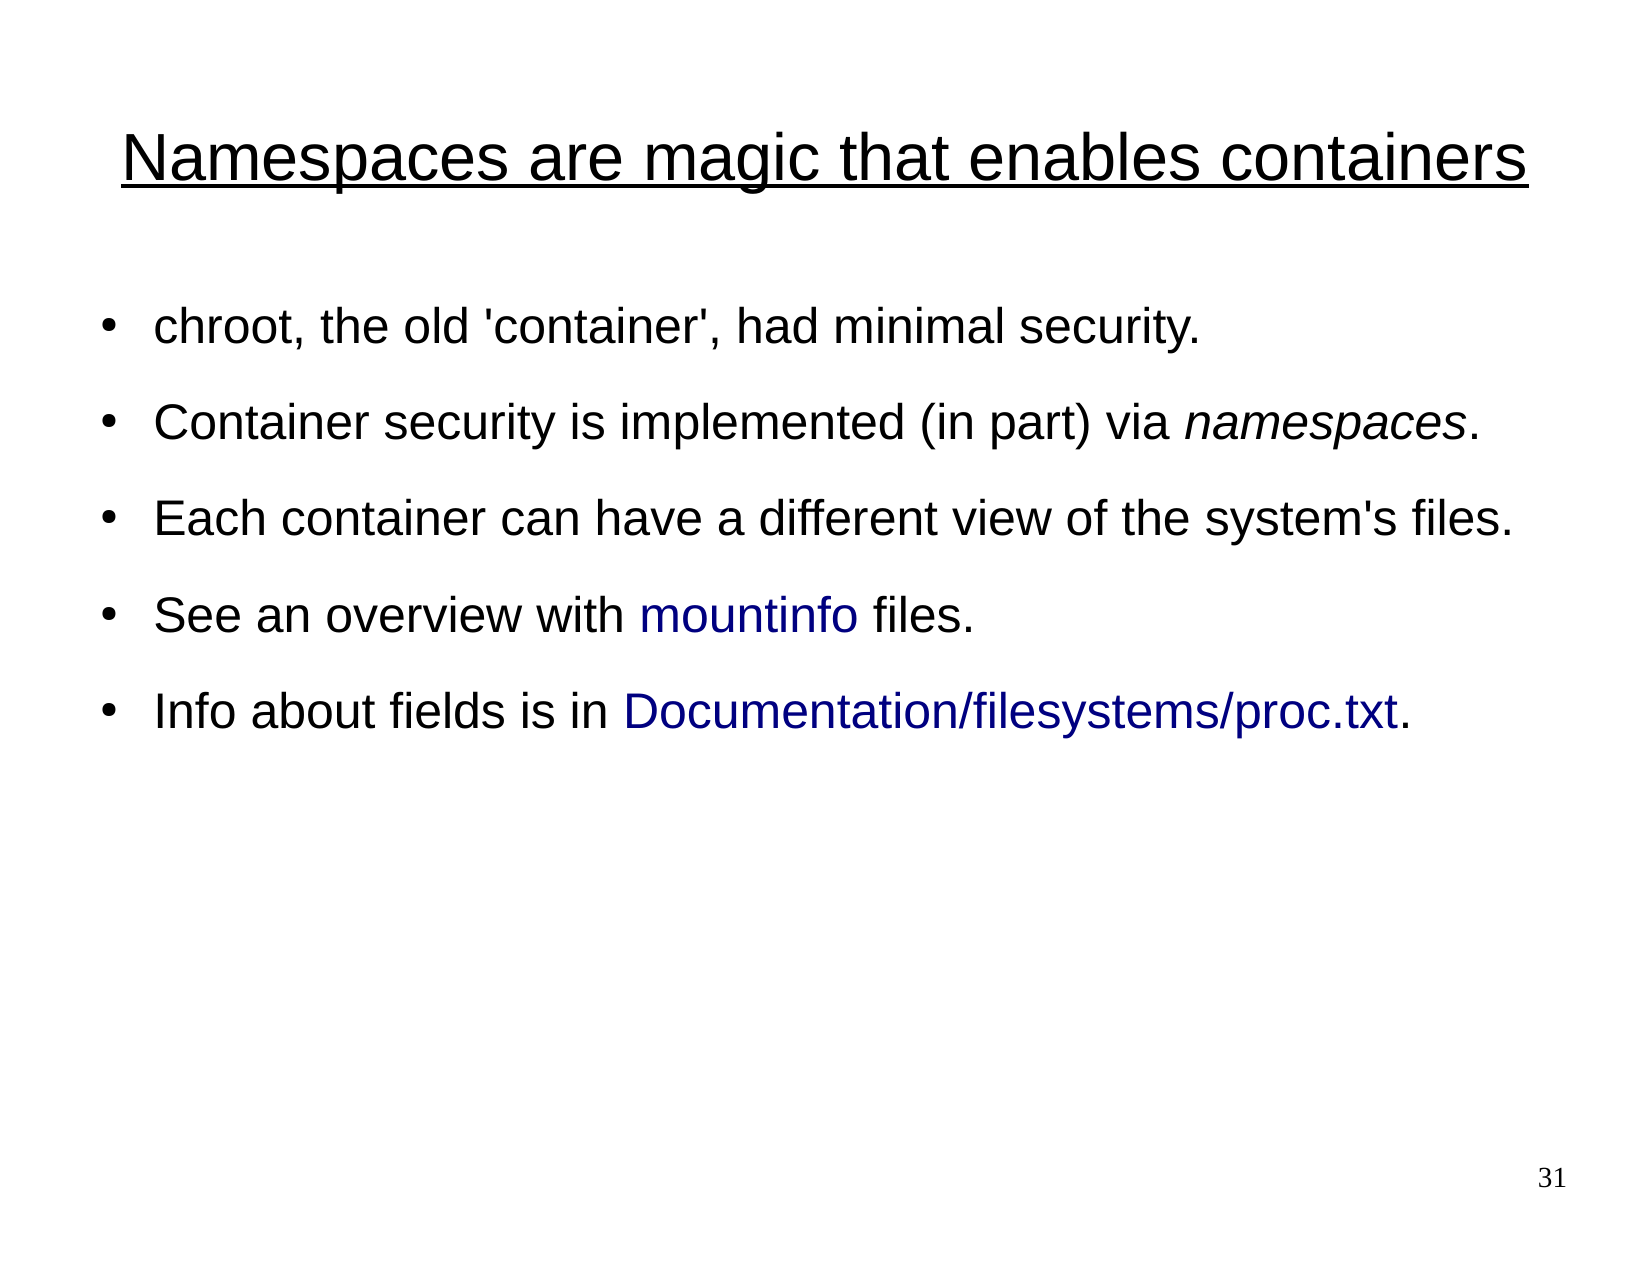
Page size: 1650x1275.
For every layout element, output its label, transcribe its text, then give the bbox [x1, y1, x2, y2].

title Namespaces are magic that enables containers [82, 50, 1568, 264]
list chroot, the old 'container', had minimal security. Container security is implemented (in part) via namespaces. Each container can have a different view of the system's files. See an overview with mountinfo files. Info about fields is in Documentation/filesystems/proc.txt. [82, 298, 1568, 1038]
